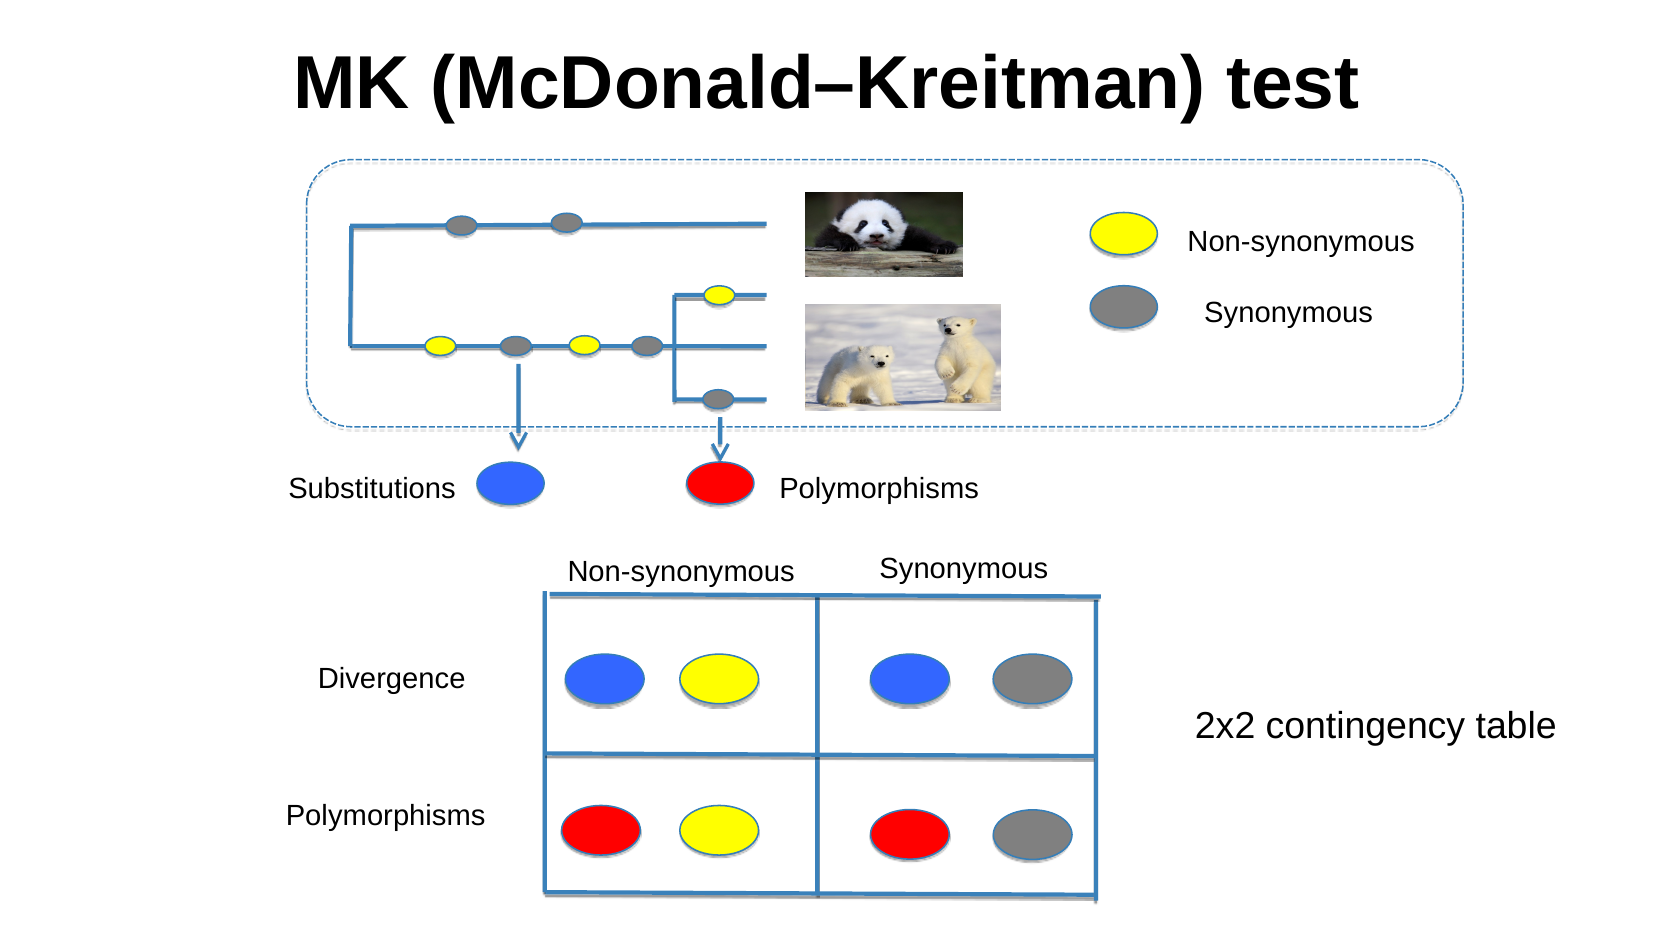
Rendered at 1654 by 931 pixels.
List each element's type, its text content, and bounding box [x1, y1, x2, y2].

text_box [993, 809, 1073, 860]
text_box [870, 809, 950, 860]
text_box [993, 654, 1072, 704]
picture [805, 192, 963, 277]
text_box [561, 805, 641, 856]
text_box [446, 216, 477, 235]
text_box [870, 654, 950, 704]
text_box [1090, 285, 1158, 328]
text_box Non-synonymous [1172, 214, 1431, 265]
text_box Substitutions [273, 461, 472, 512]
text_box [1090, 212, 1158, 255]
text_box [686, 461, 754, 505]
text_box [500, 336, 532, 356]
text_box Synonymous [1189, 285, 1389, 336]
text_box [703, 285, 735, 305]
text_box Polymorphisms [271, 788, 501, 839]
text_box Synonymous [864, 541, 1064, 592]
text_box [679, 654, 759, 704]
text_box [565, 654, 645, 704]
text_box [702, 389, 734, 409]
title MK (McDonald–Kreitman) test [0, 1, 1654, 157]
text_box [631, 336, 663, 356]
text_box Non-synonymous [552, 545, 811, 595]
text_box [569, 335, 601, 355]
text_box Divergence [303, 652, 481, 702]
text_box Polymorphisms [764, 461, 995, 512]
text_box [679, 805, 759, 856]
text_box [476, 462, 545, 505]
text_box 2x2 contingency table [1180, 693, 1572, 754]
text_box [551, 213, 583, 233]
picture [805, 304, 1001, 412]
text_box [425, 336, 456, 356]
